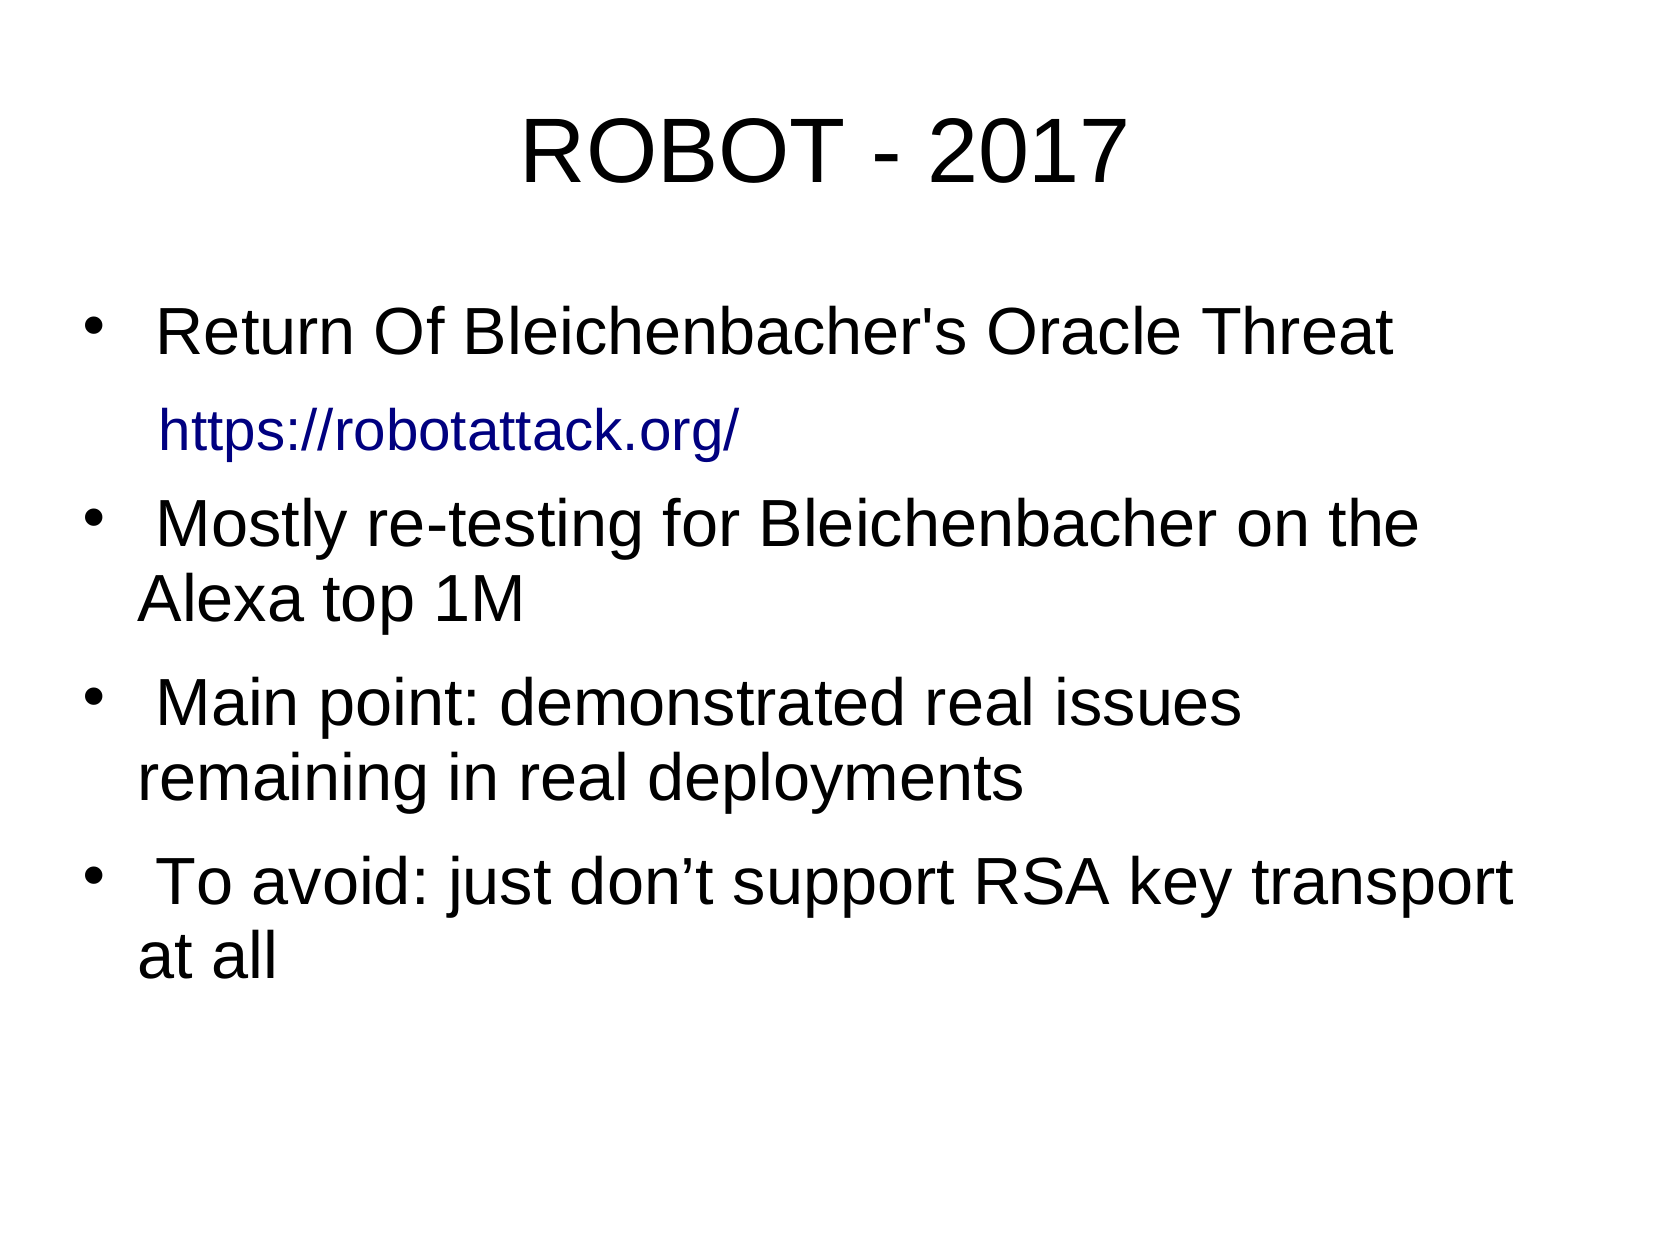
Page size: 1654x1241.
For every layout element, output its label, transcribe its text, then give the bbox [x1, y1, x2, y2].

list Return Of Bleichenbacher's Oracle Threat https://robotattack.org/ Mostly re-testing for Bleichenbacher on the Alexa top 1M Main point: demonstrated real issues remaining in real deployments To avoid: just don’t support RSA key transport at all [82, 290, 1537, 1009]
title ROBOT - 2017 [82, 49, 1570, 256]
